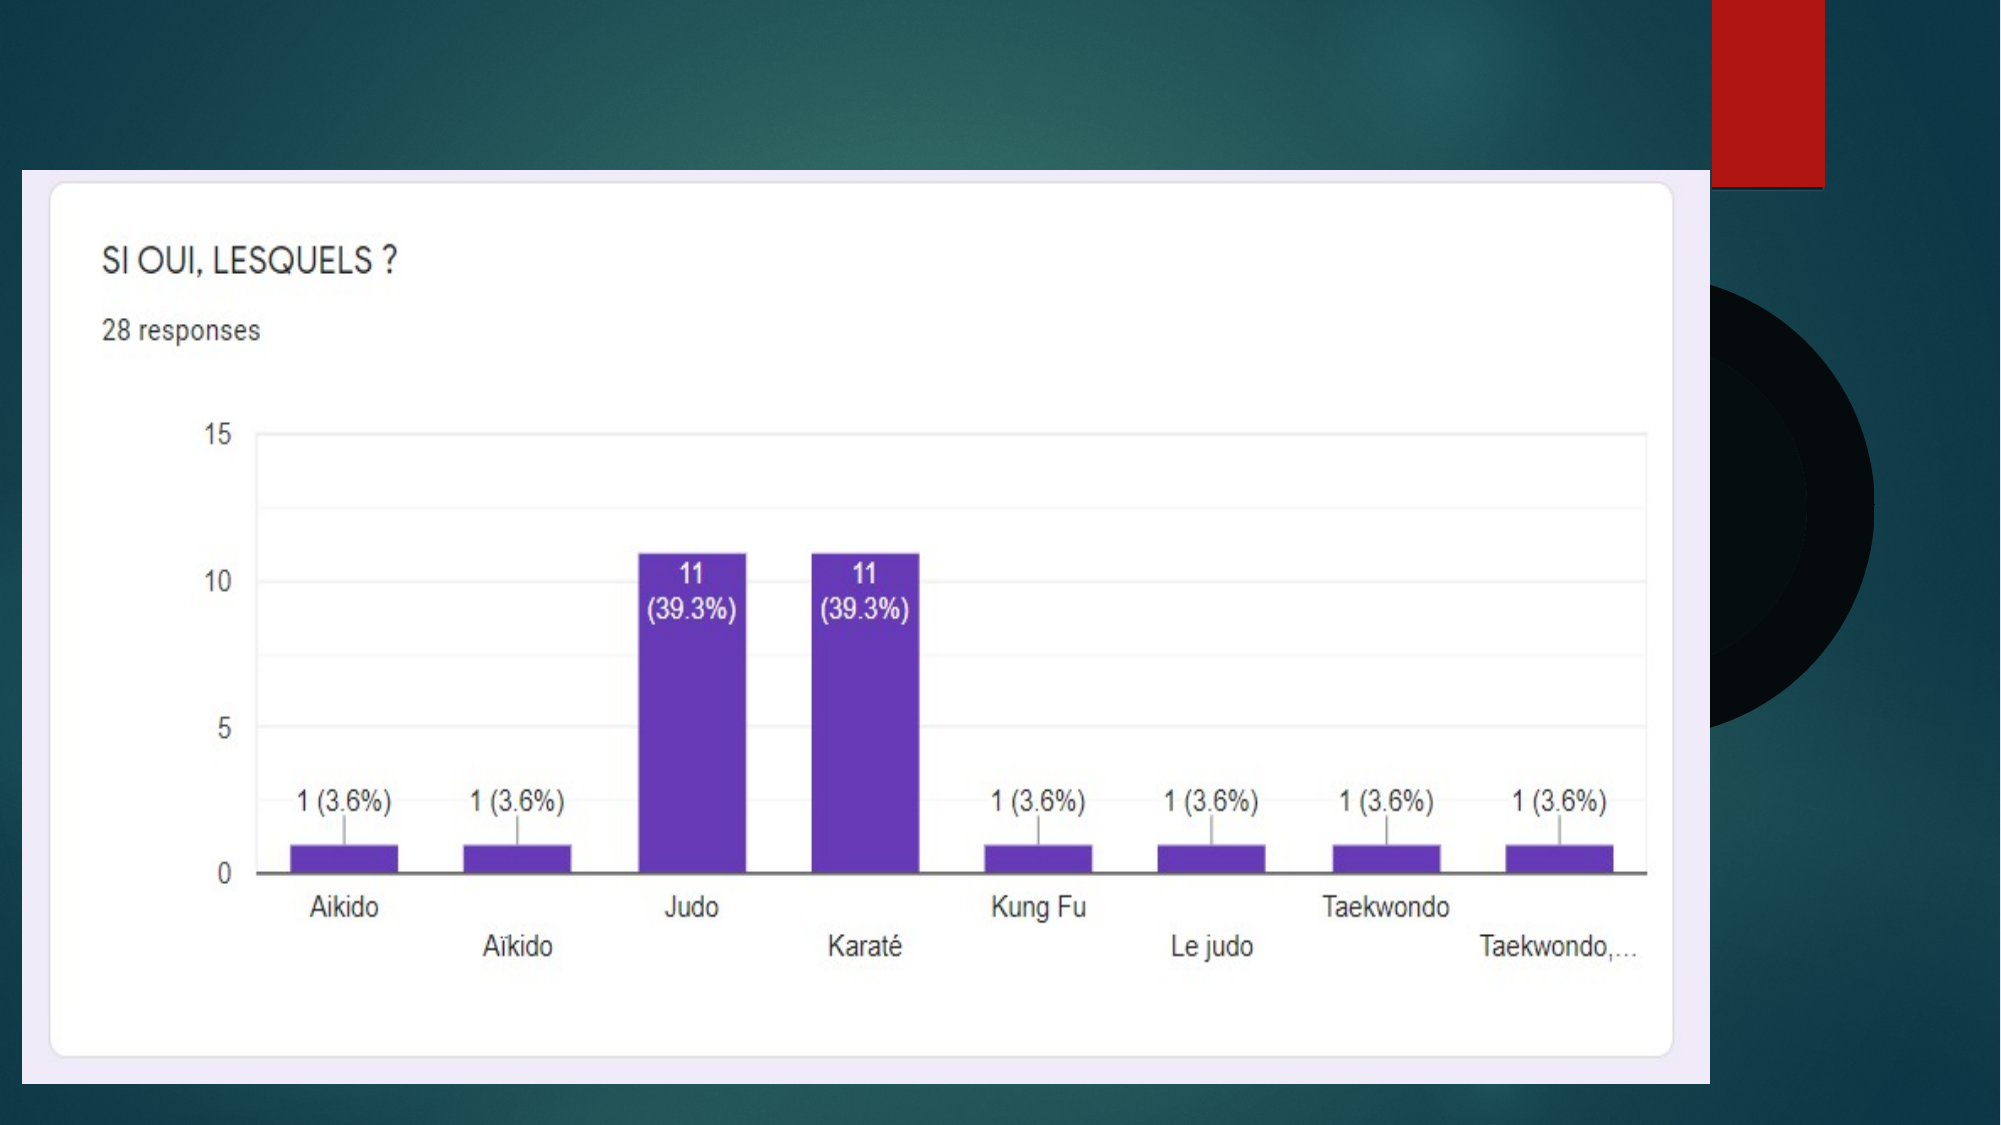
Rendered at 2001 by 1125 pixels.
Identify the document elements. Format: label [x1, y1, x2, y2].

picture [22, 170, 1710, 1084]
